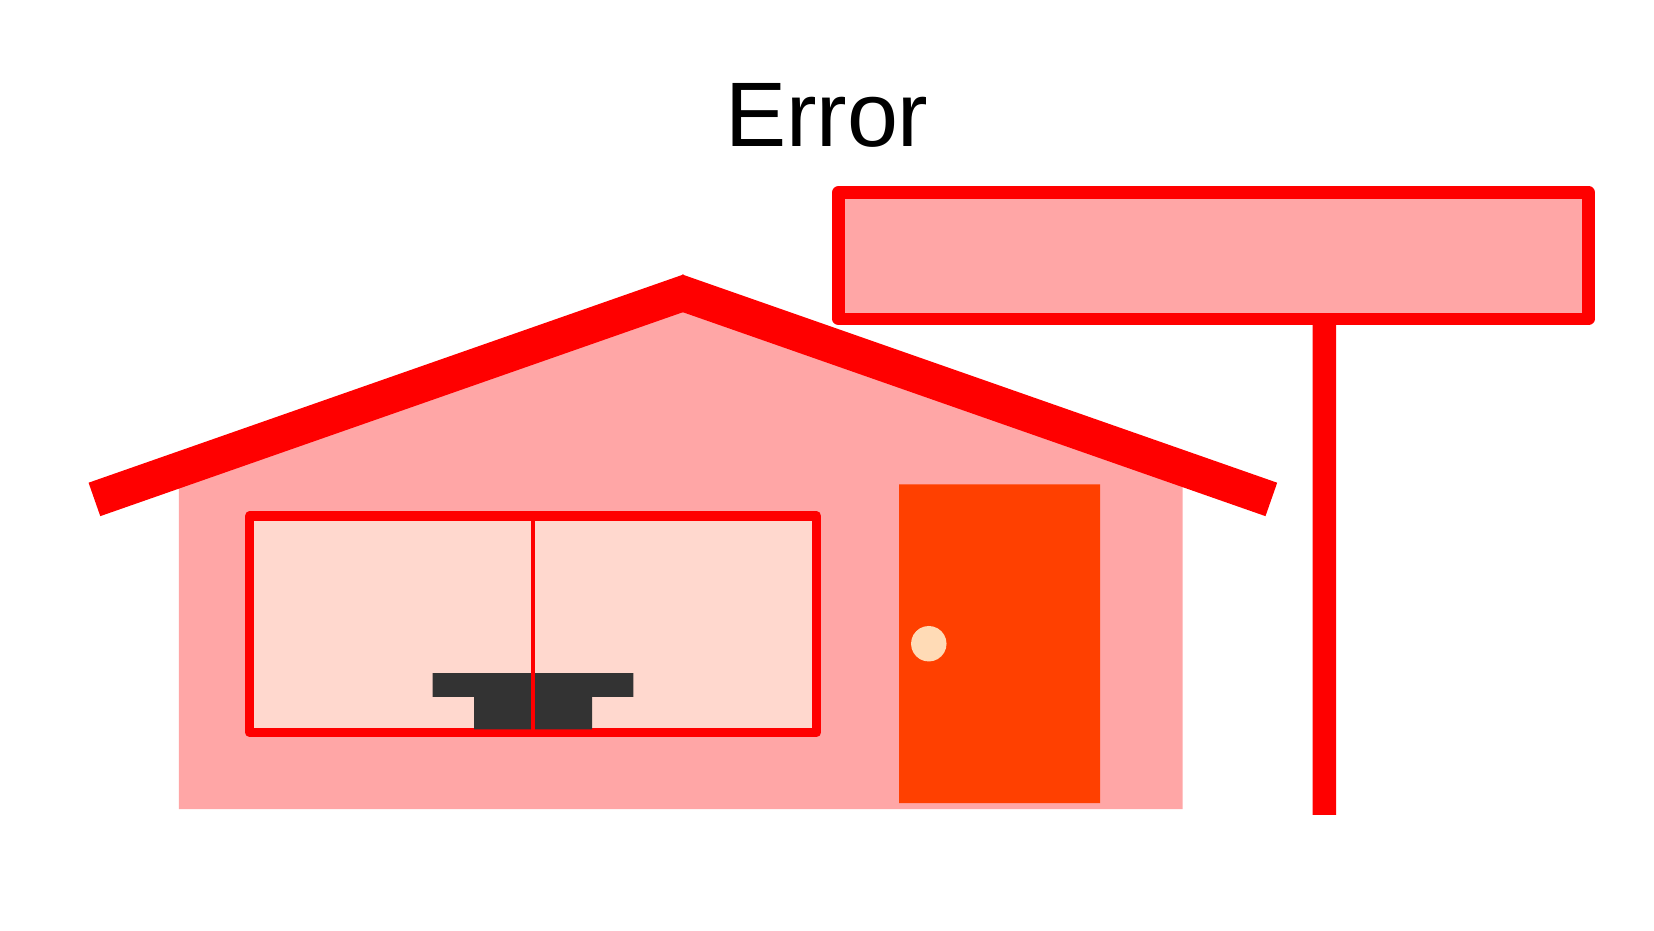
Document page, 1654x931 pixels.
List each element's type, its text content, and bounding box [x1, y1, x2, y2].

text_box [838, 192, 1589, 815]
title Error [82, 37, 1571, 193]
text_box [88, 274, 1278, 810]
